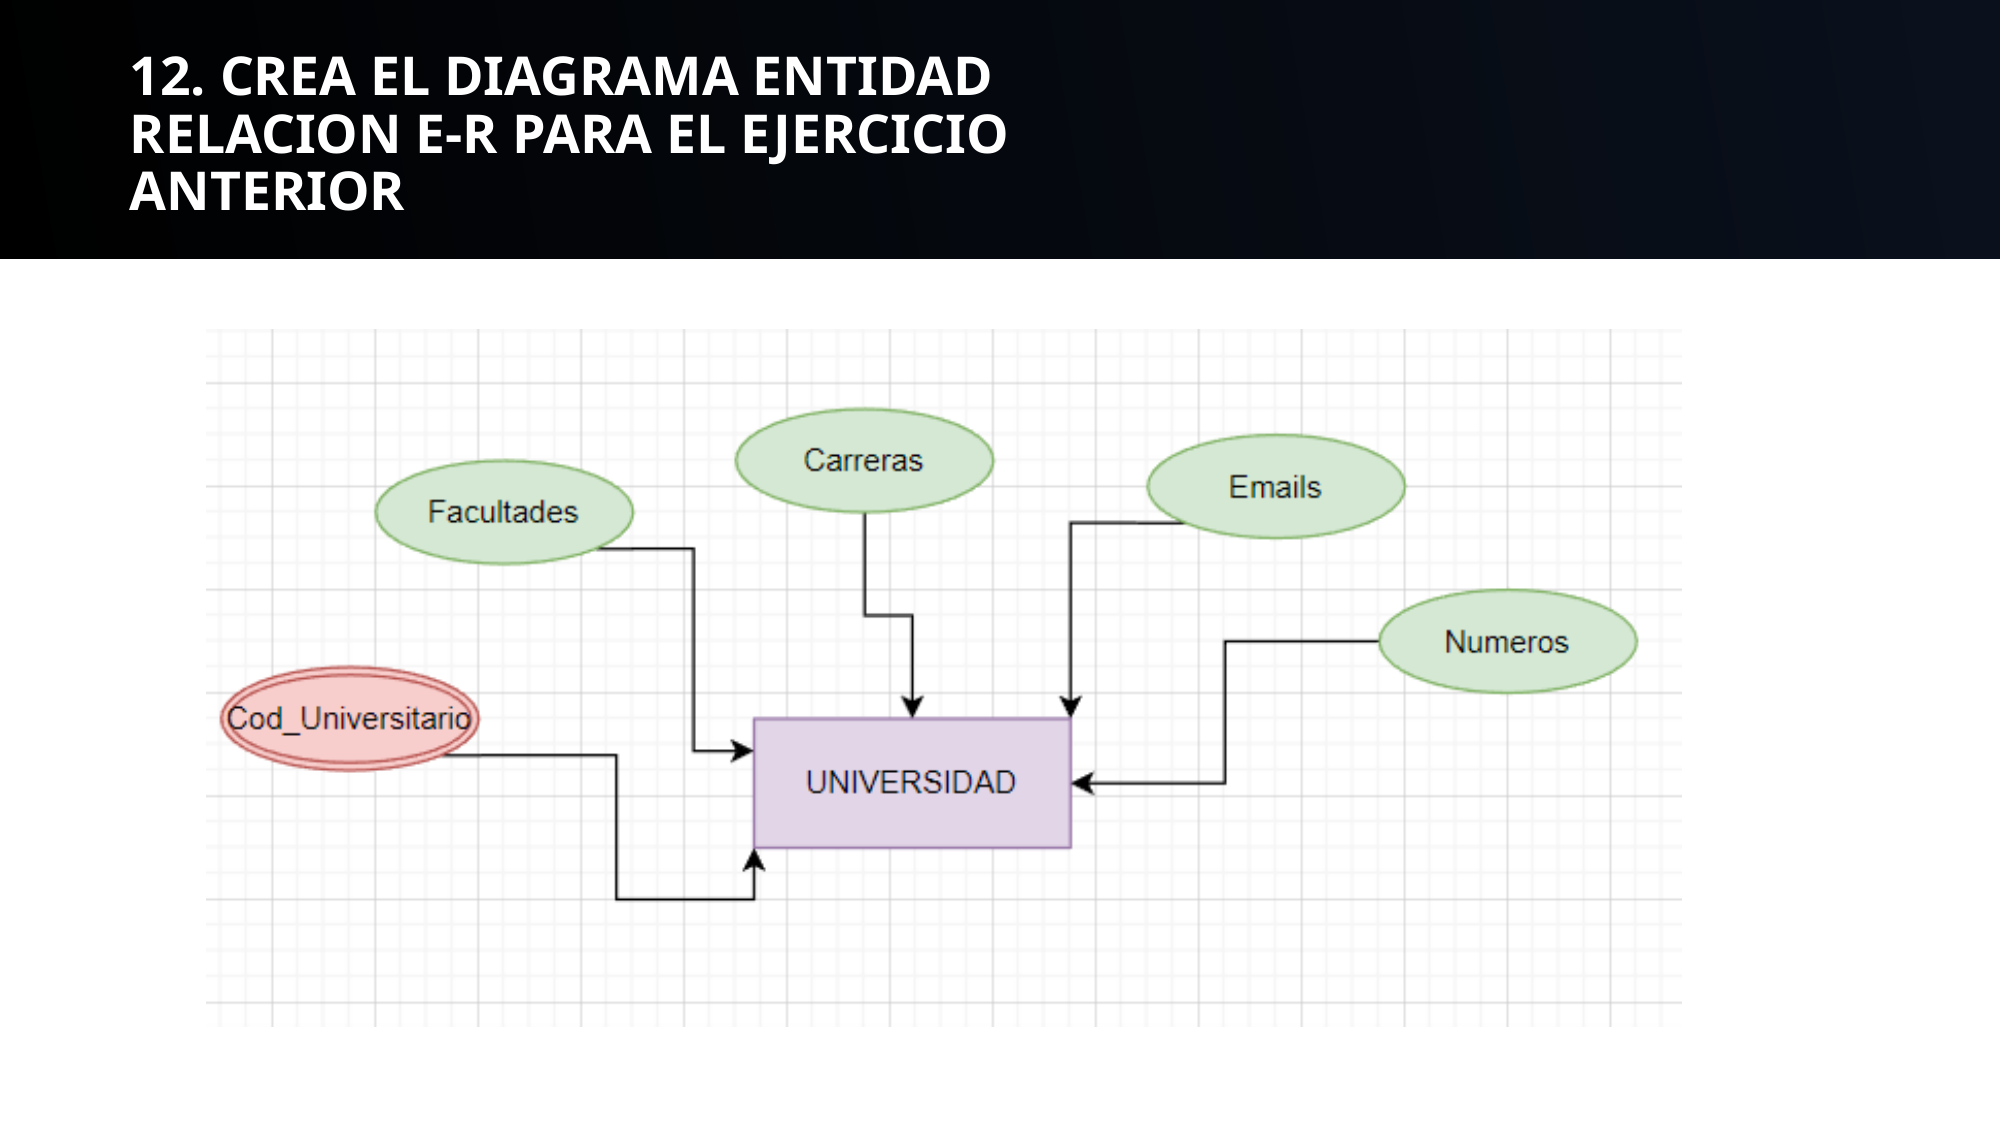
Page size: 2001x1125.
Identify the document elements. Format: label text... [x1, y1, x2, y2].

text_box [0, 0, 2000, 1125]
text_box 12. CREA EL DIAGRAMA ENTIDAD RELACION E-R PARA EL EJERCICIO ANTERIOR [114, 40, 1274, 231]
picture [206, 329, 1682, 1027]
